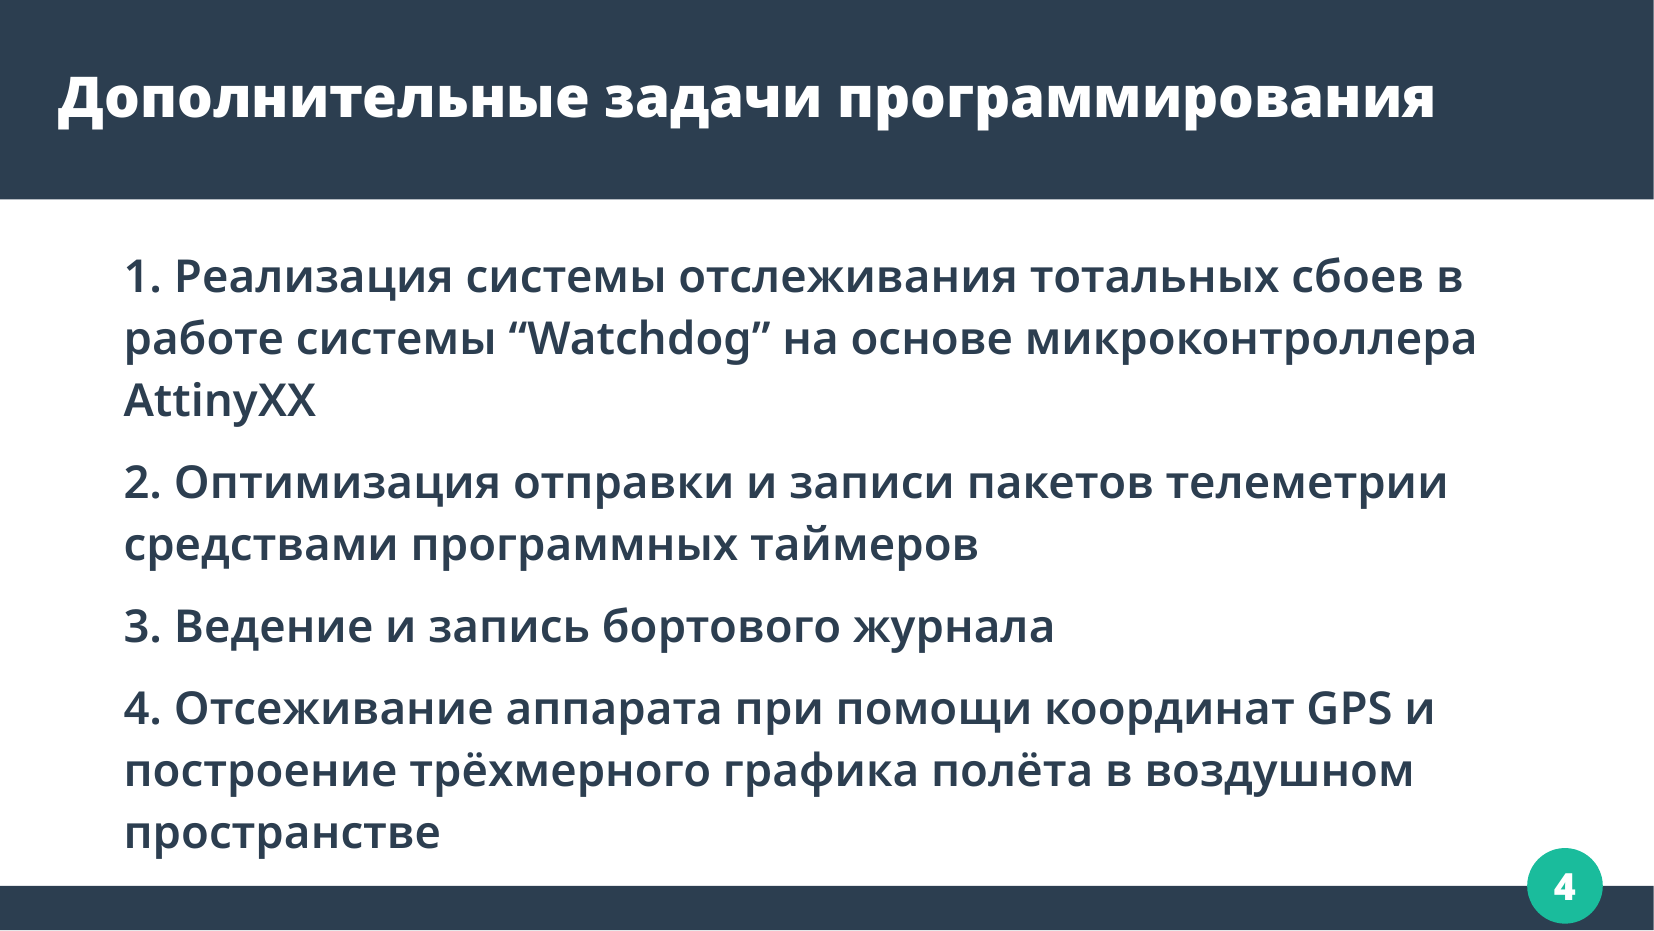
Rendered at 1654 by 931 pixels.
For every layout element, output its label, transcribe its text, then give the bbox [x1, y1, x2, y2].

list 1. Реализация системы отслеживания тотальных сбоев в работе системы “Watchdog” на основе микроконтроллера AttinyXX 2. Оптимизация отправки и записи пакетов телеметрии средствами программных таймеров 3. Ведение и запись бортового журнала 4. Отсеживание аппарата при помощи координат GPS и построение трёхмерного графика полёта в воздушном пространстве [59, 243, 1595, 864]
title Дополнительные задачи программирования [59, 37, 1595, 155]
